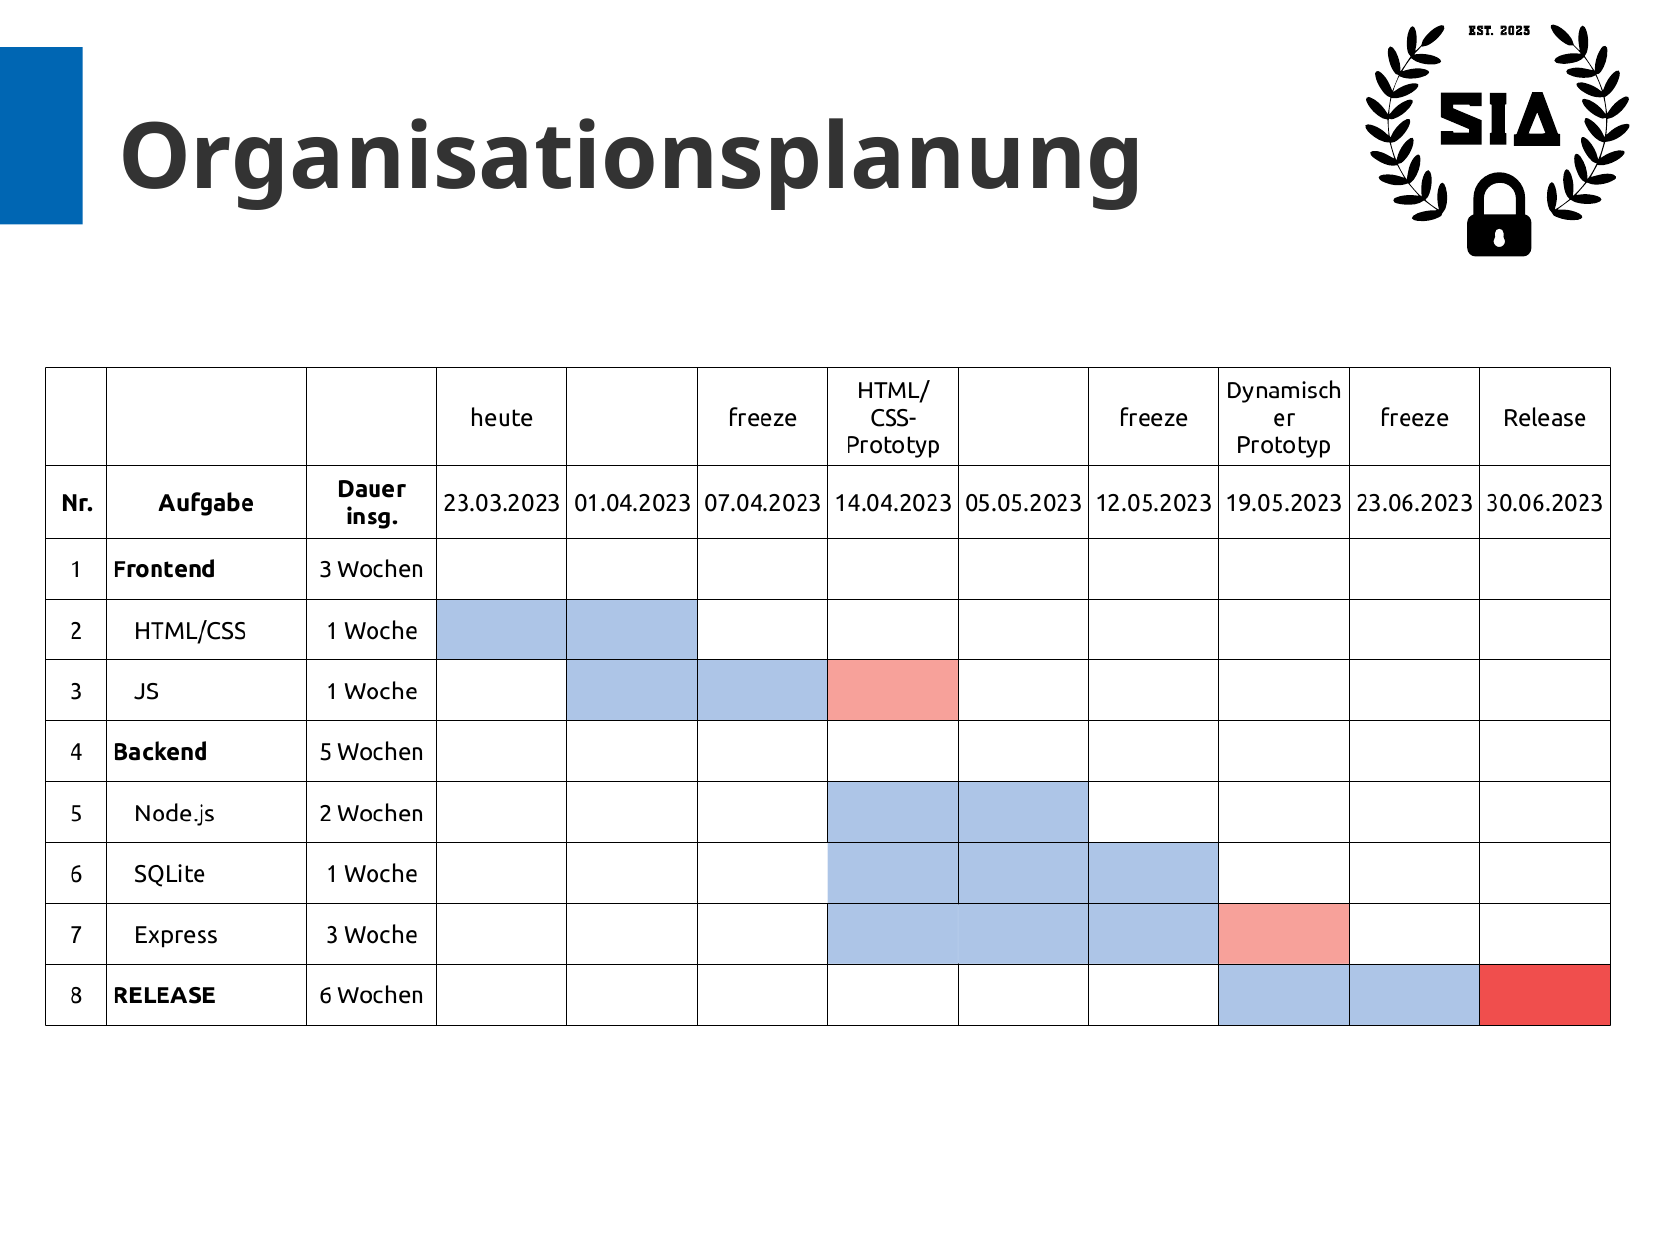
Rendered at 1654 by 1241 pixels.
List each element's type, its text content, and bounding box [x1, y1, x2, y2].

picture [29, 350, 1624, 1033]
title Organisationsplanung [118, 49, 1571, 257]
